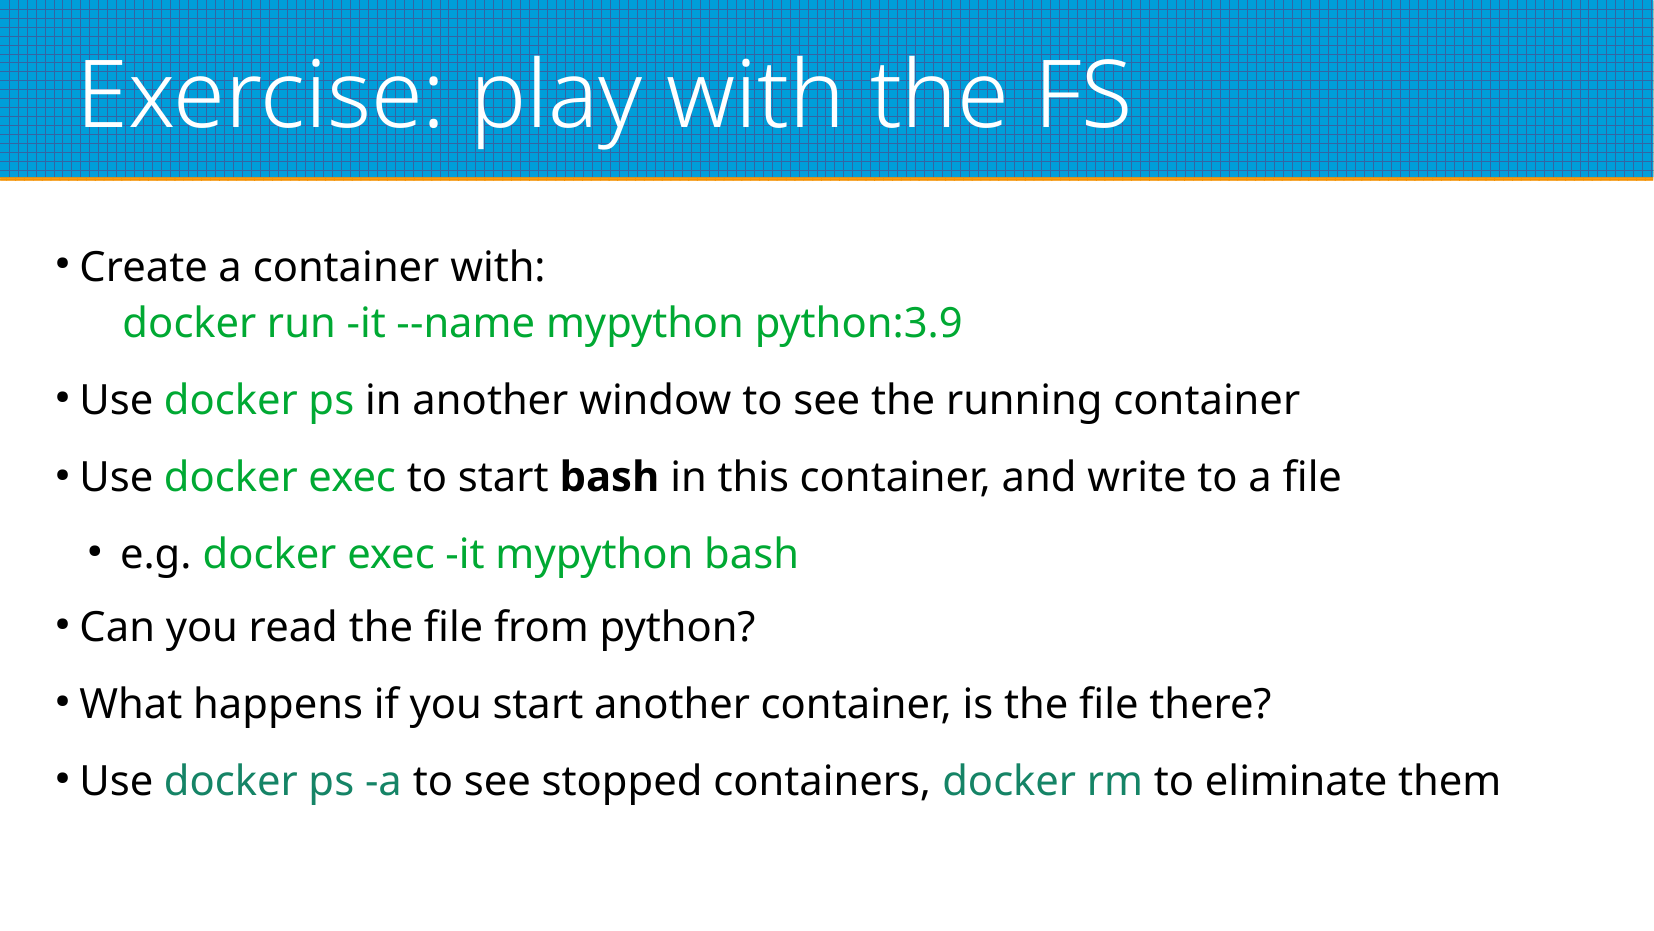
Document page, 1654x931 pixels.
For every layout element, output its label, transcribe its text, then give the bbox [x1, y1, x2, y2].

list Create a container with: docker run -it --name mypython python:3.9 Use docker ps in another window to see the running container Use docker exec to start bash in this container, and write to a file e.g. docker exec -it mypython bash Can you read the file from python? What happens if you start another container, is the file there? Use docker ps -a to see stopped containers, docker rm to eliminate them [55, 236, 1565, 811]
title Exercise: play with the FS [76, 0, 1565, 156]
